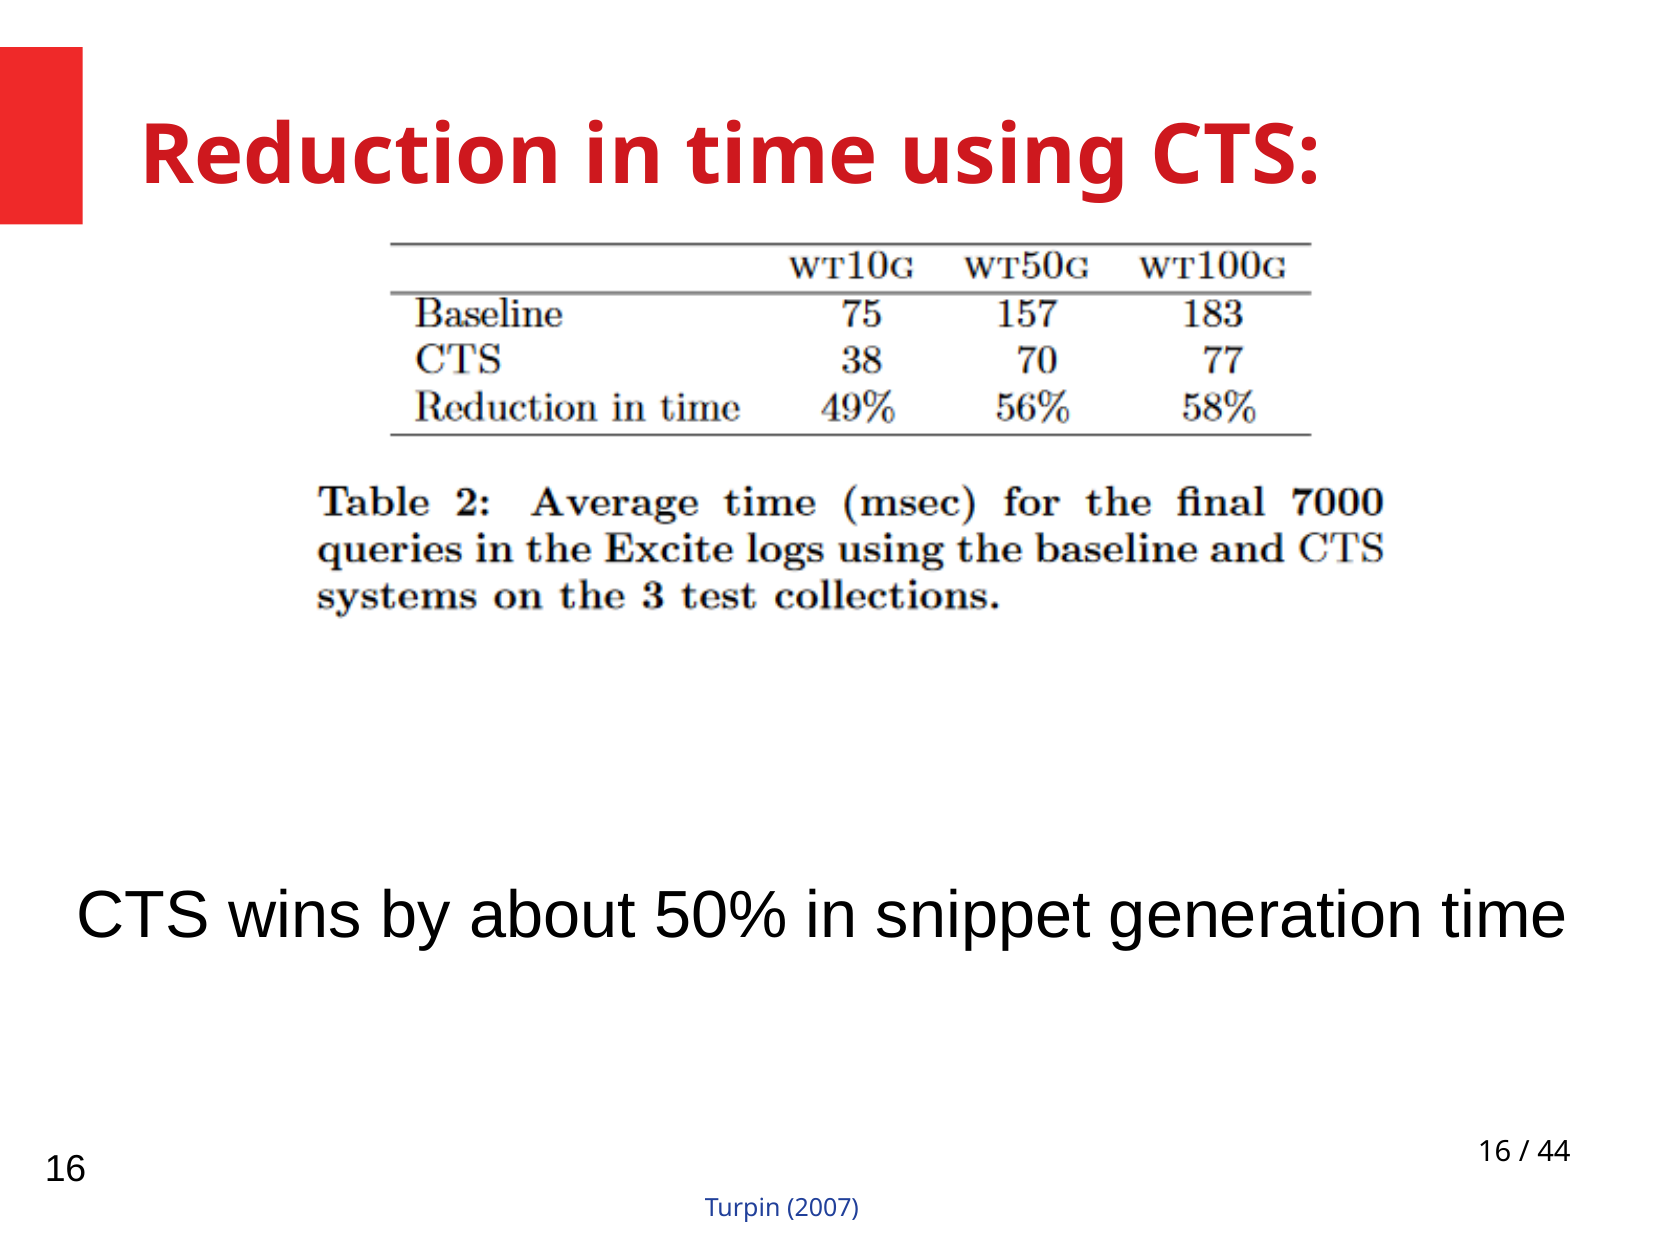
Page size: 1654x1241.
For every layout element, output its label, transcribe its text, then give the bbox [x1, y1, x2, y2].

text_box Turpin (2007) [690, 1182, 961, 1227]
title Reduction in time using CTS: [118, 49, 1571, 257]
picture [282, 233, 1423, 642]
text_box 16 [30, 1140, 106, 1197]
text_box CTS wins by about 50% in snippet generation time [61, 869, 1584, 960]
